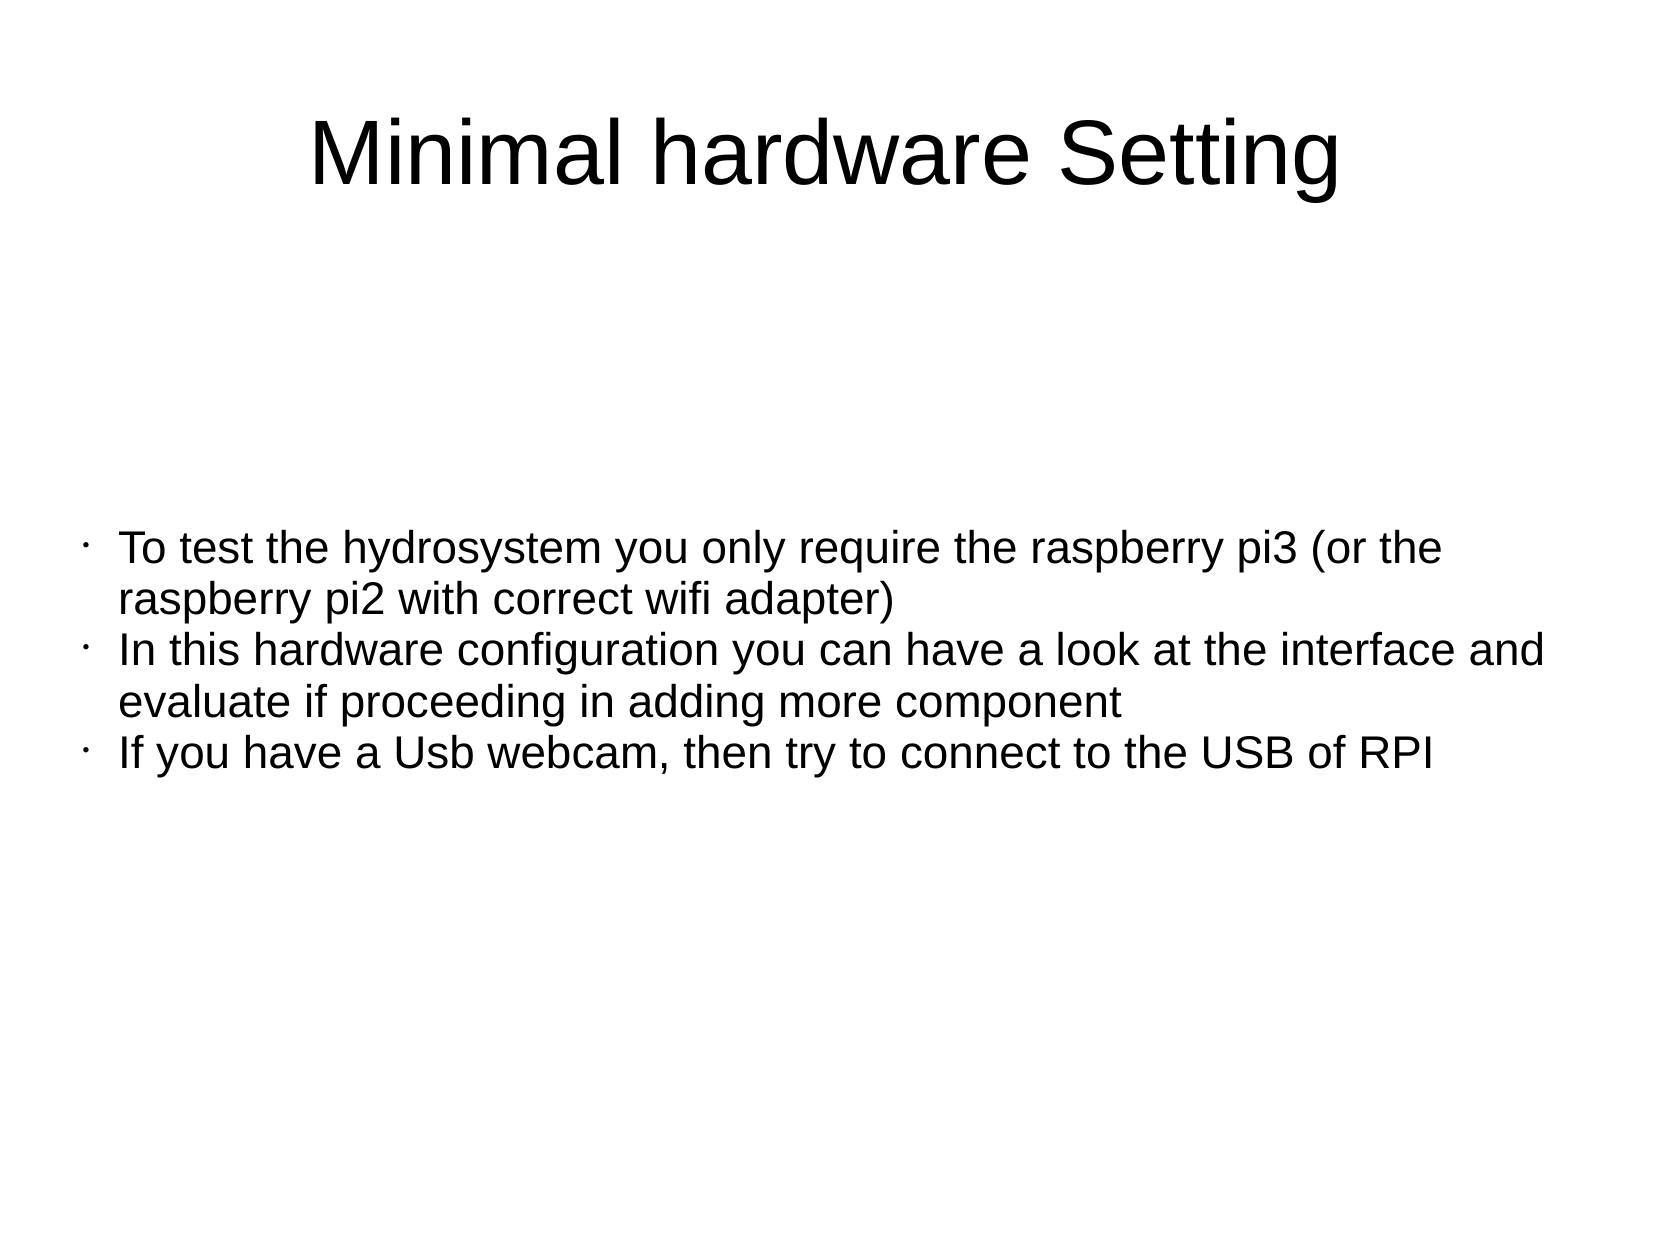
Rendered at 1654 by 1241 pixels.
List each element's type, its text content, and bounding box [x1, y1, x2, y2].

title Minimal hardware Setting [82, 49, 1571, 257]
subtitle To test the hydrosystem you only require the raspberry pi3 (or the raspberry pi2 with correct wifi adapter) In this hardware configuration you can have a look at the interface and evaluate if proceeding in adding more component If you have a Usb webcam, then try to connect to the USB of RPI [82, 290, 1571, 1010]
